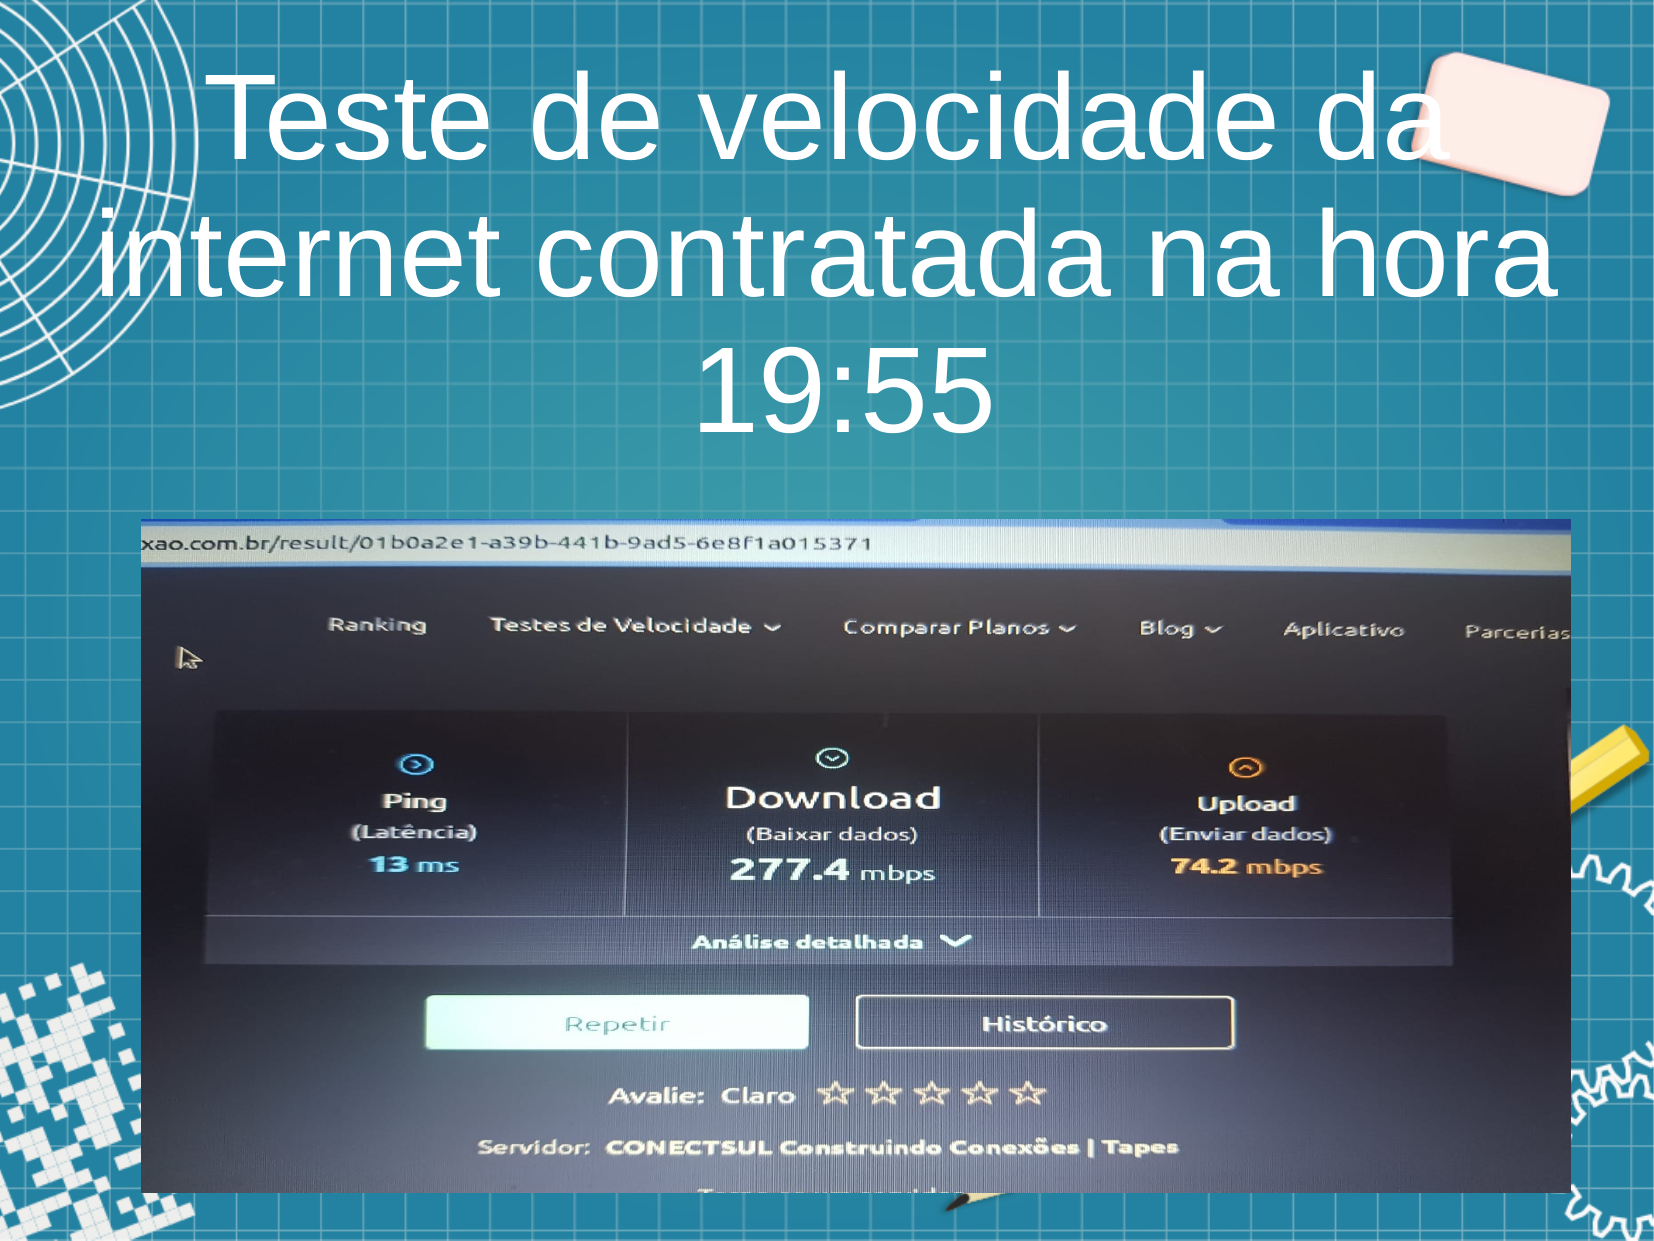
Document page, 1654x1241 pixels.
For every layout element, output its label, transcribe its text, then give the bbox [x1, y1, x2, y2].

title Teste de velocidade da internet contratada na hora 19:55 [82, 49, 1571, 459]
picture [0, 0, 1654, 1241]
